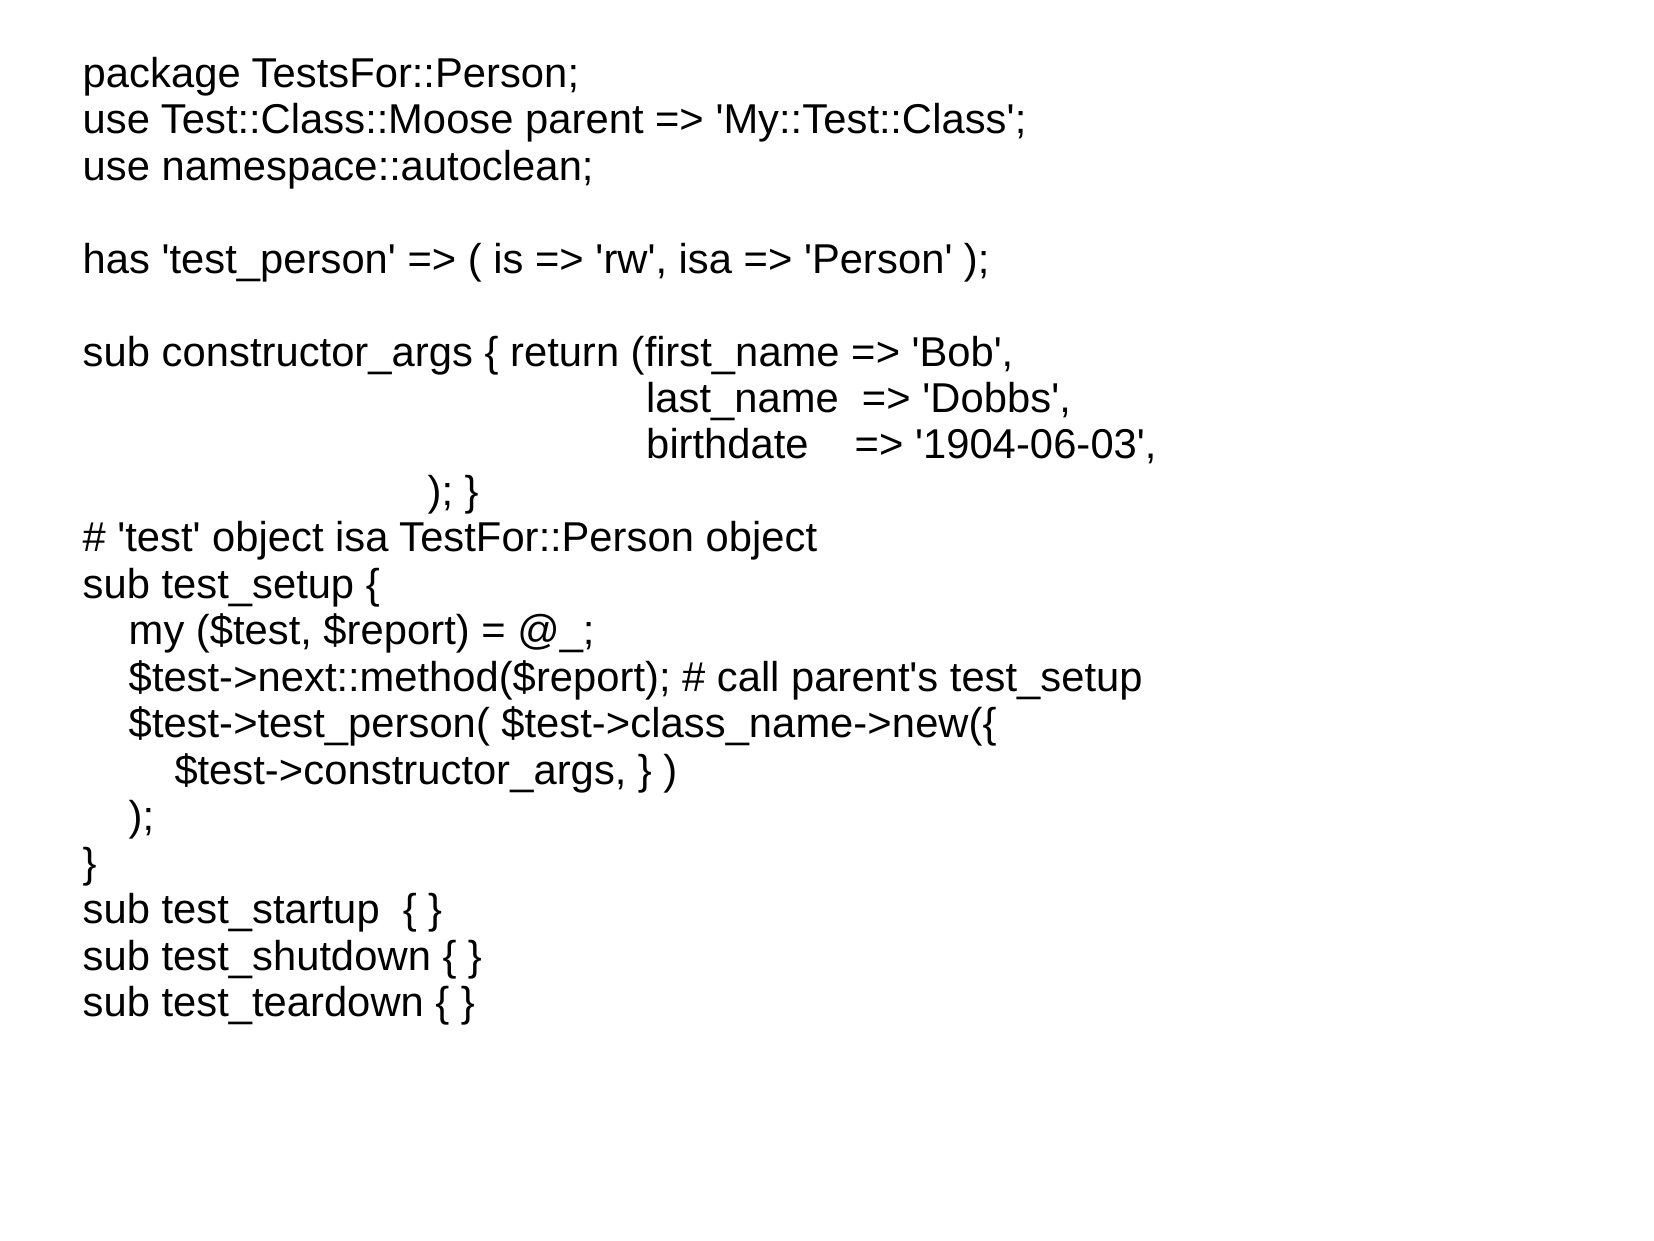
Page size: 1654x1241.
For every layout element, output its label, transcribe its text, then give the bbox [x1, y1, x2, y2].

subtitle package TestsFor::Person; use Test::Class::Moose parent => 'My::Test::Class'; use namespace::autoclean; has 'test_person' => ( is => 'rw', isa => 'Person' ); sub constructor_args { return (first_name => 'Bob', last_name => 'Dobbs', birthdate => '1904-06-03', ); } # 'test' object isa TestFor::Person object sub test_setup { my ($test, $report) = @_; $test->next::method($report); # call parent's test_setup $test->test_person( $test->class_name->new({ $test->constructor_args, } ) ); } sub test_startup { } sub test_shutdown { } sub test_teardown { } [82, 49, 1571, 1084]
